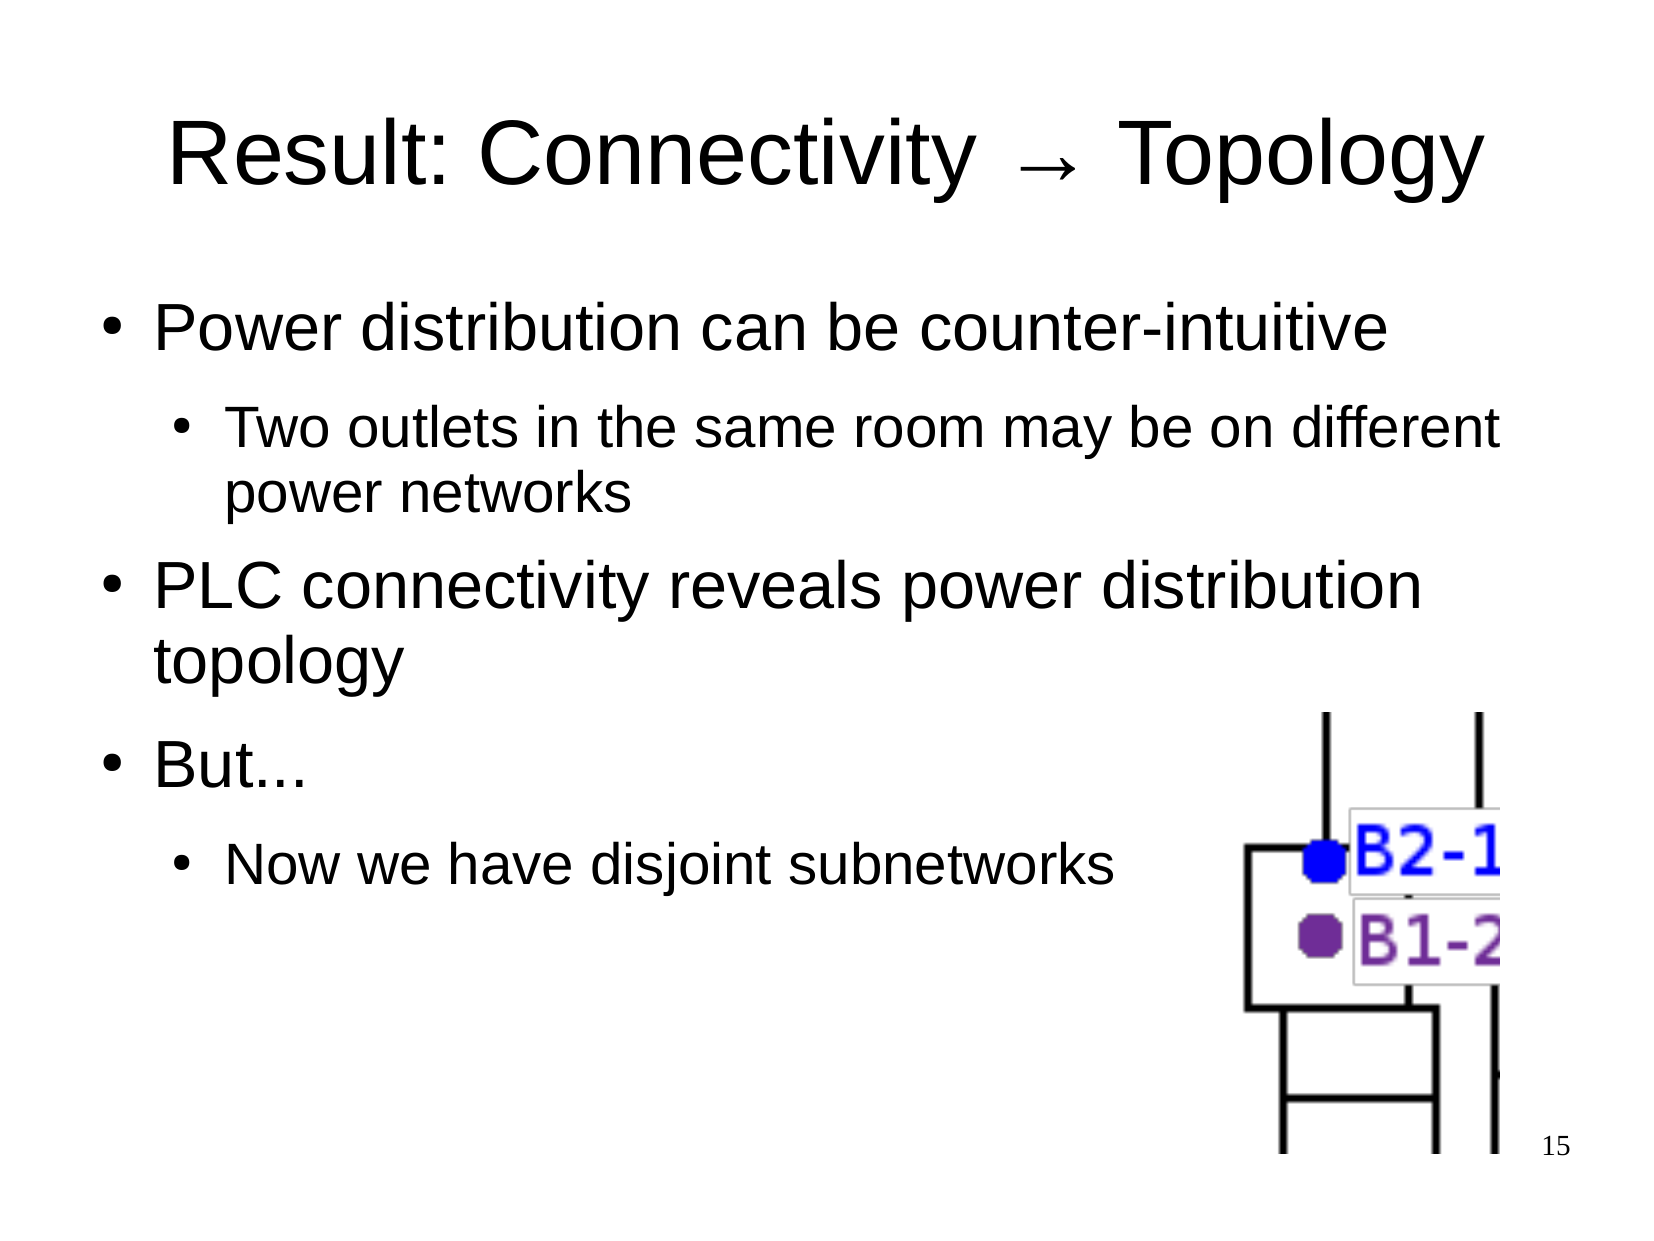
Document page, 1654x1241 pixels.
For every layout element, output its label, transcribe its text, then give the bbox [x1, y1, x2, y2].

picture [1222, 712, 1501, 1154]
title Result: Connectivity → Topology [82, 49, 1571, 257]
list Power distribution can be counter-intuitive Two outlets in the same room may be on different power networks PLC connectivity reveals power distribution topology But... Now we have disjoint subnetworks [82, 290, 1571, 1109]
